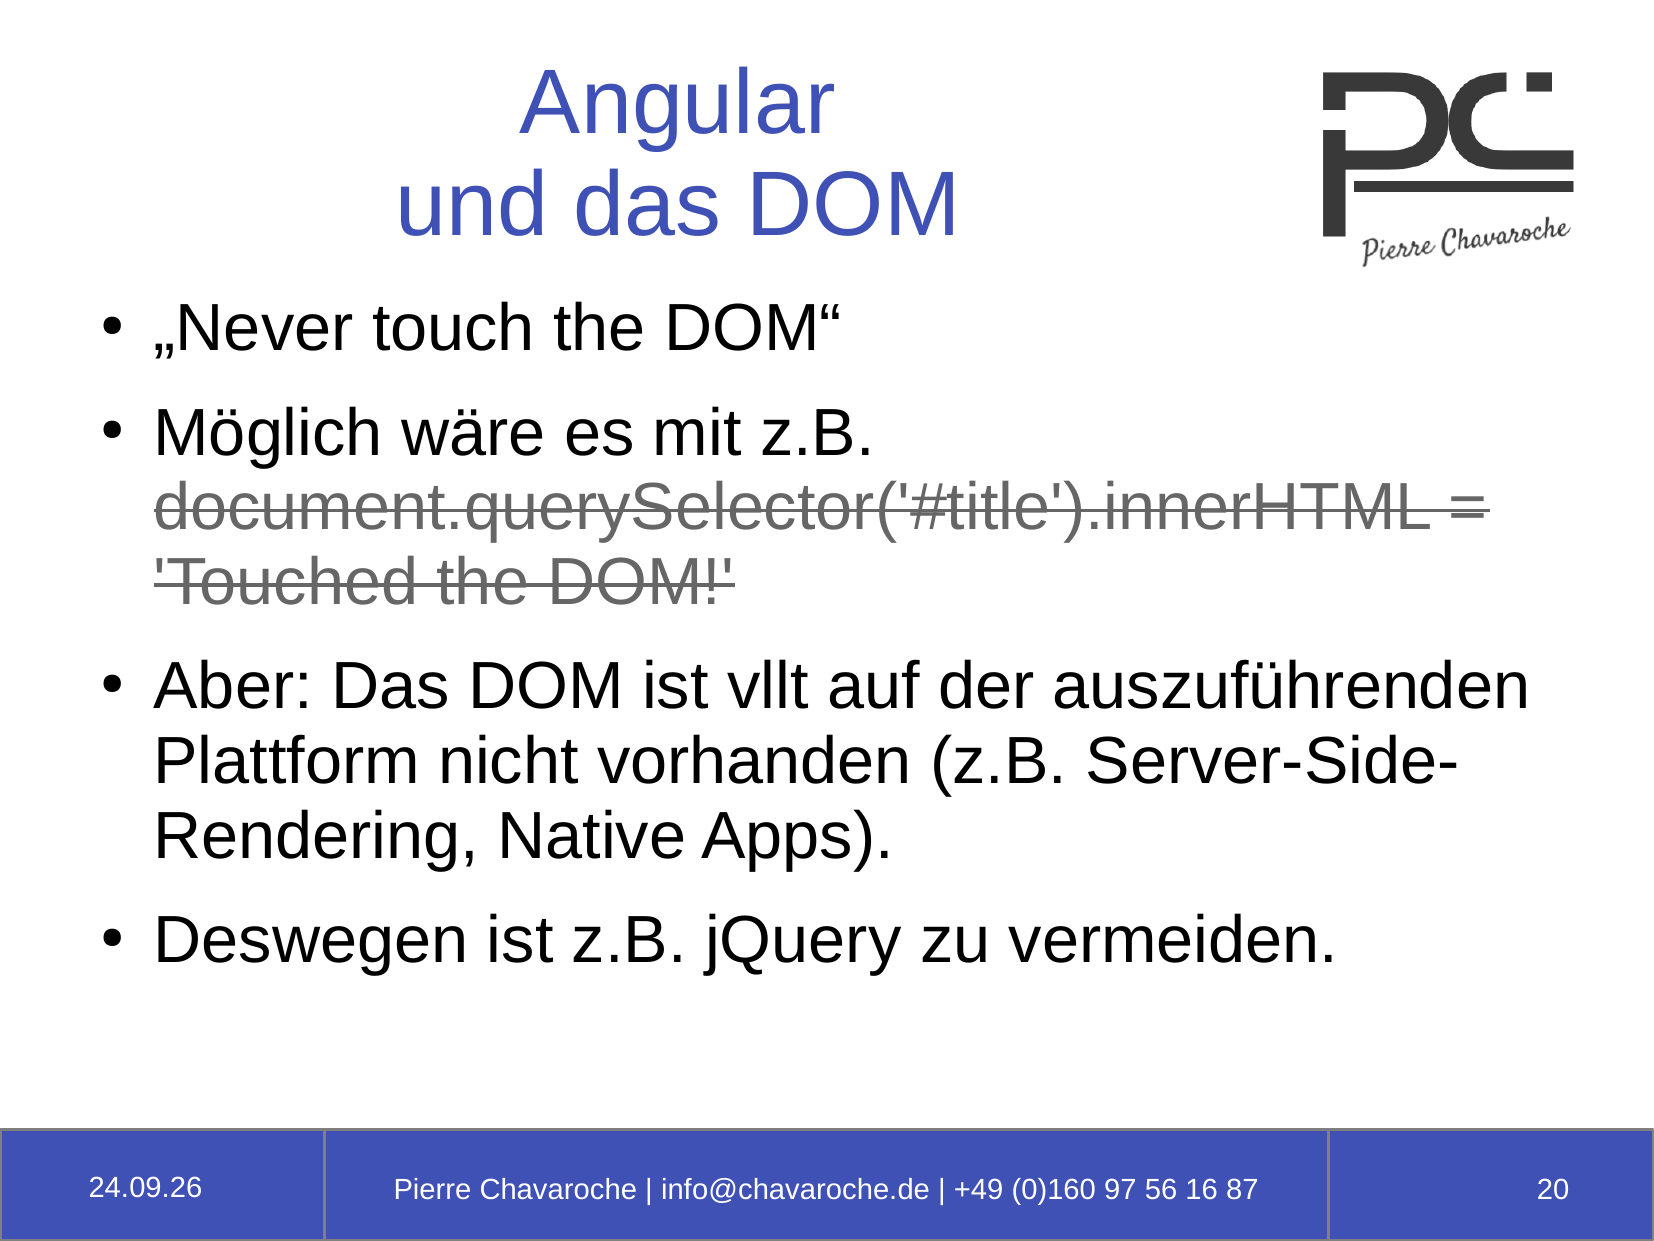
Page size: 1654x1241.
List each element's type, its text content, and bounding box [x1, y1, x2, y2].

list „Never touch the DOM“ Möglich wäre es mit z.B. document.querySelector('#title').innerHTML = 'Touched the DOM!' Aber: Das DOM ist vllt auf der auszuführenden Plattform nicht vorhanden (z.B. Server-Side-Rendering, Native Apps). Deswegen ist z.B. jQuery zu vermeiden. [82, 290, 1571, 1109]
title Angular und das DOM [82, 49, 1300, 257]
picture [1307, 29, 1589, 311]
